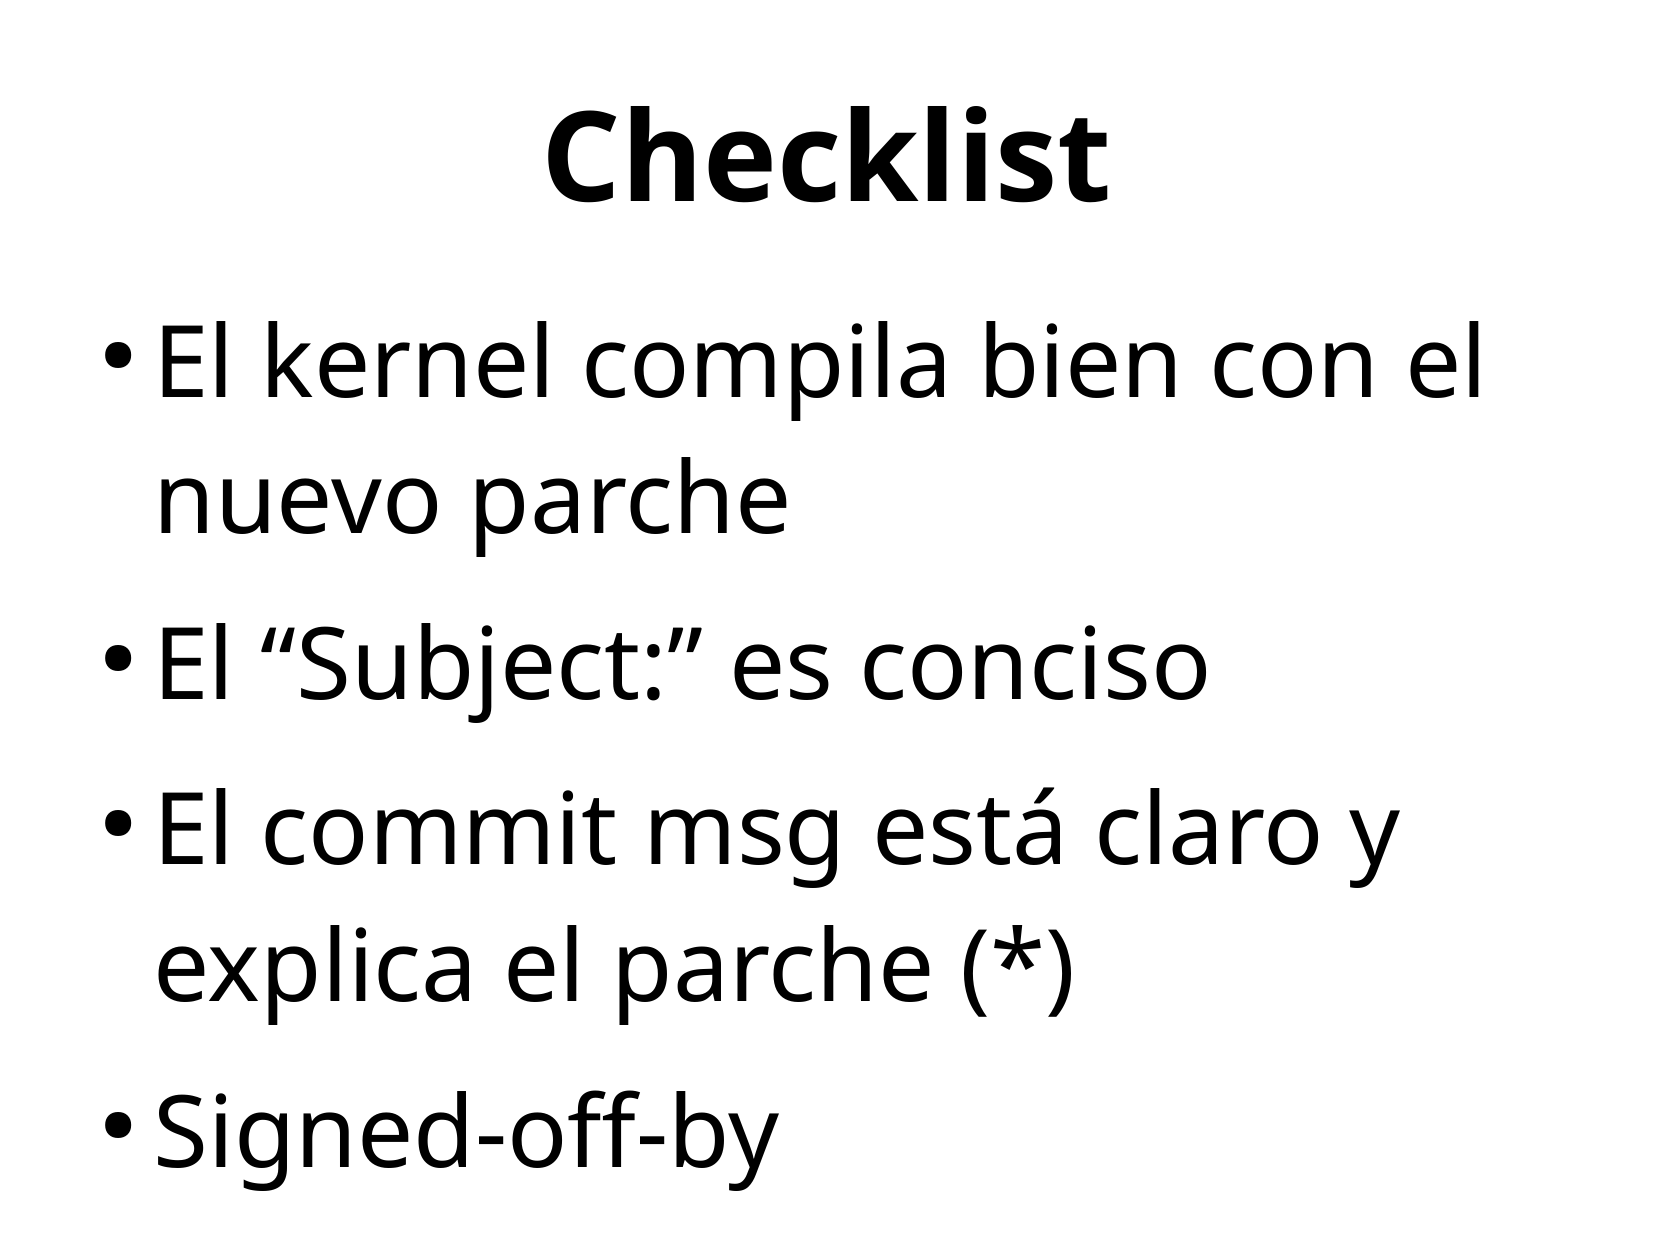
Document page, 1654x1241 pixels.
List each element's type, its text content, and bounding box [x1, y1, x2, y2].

list El kernel compila bien con el nuevo parche El “Subject:” es conciso El commit msg está claro y explica el parche (*) Signed-off-by [82, 290, 1571, 1094]
title Checklist [82, 56, 1571, 250]
